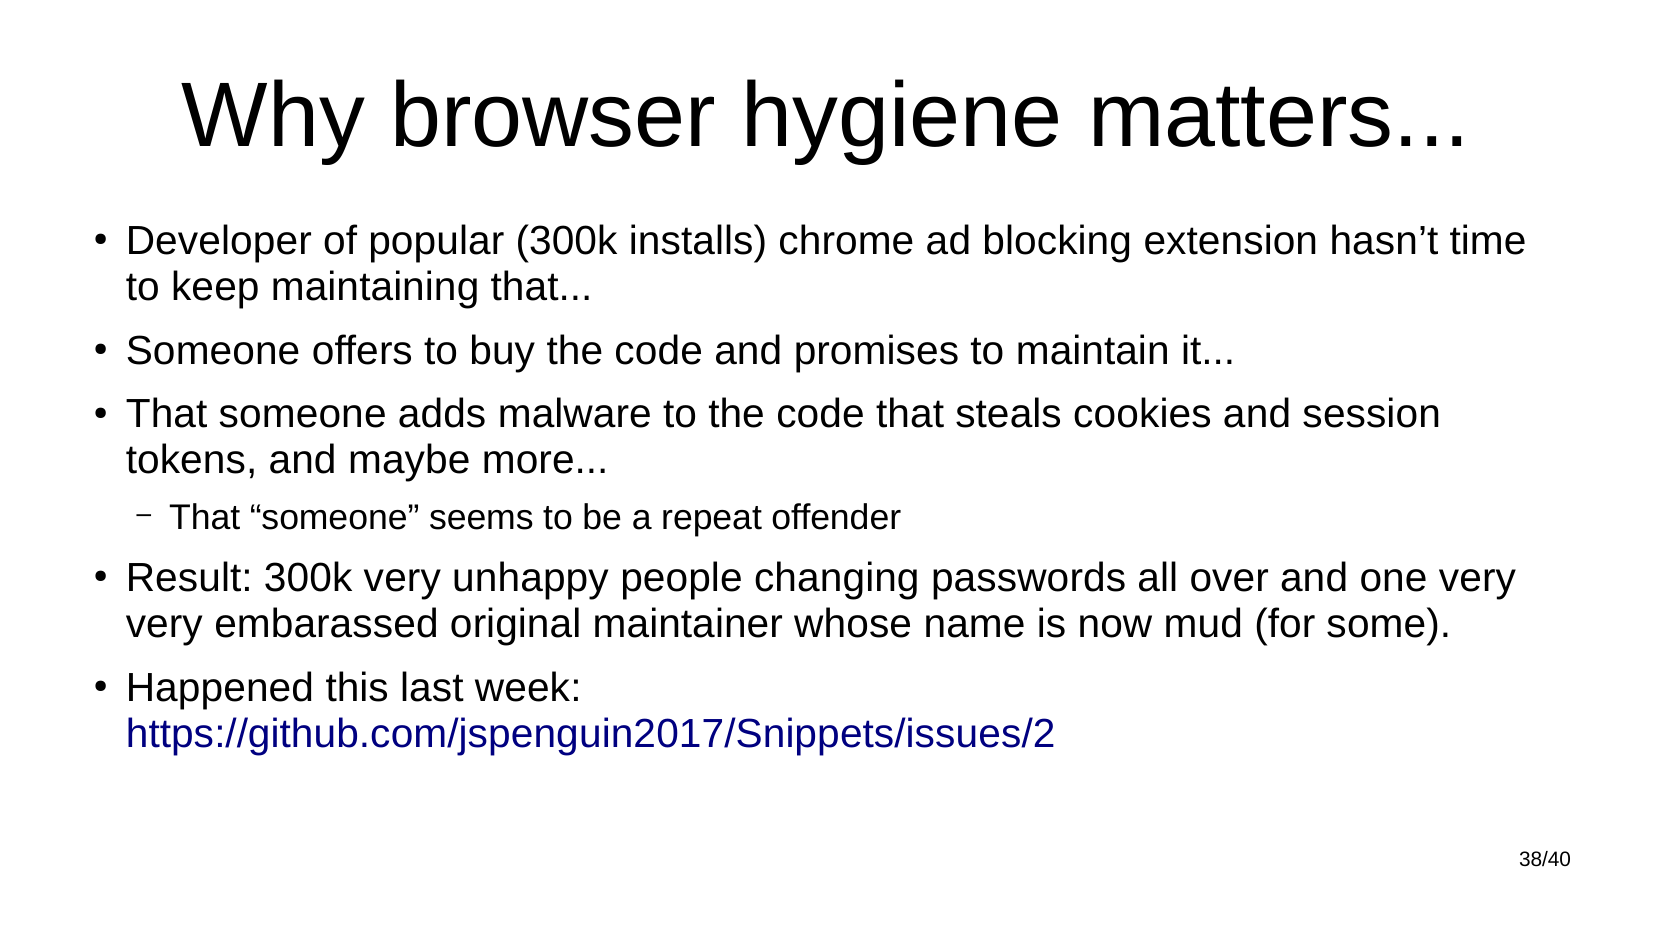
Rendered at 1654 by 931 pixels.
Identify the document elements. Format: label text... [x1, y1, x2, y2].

list Developer of popular (300k installs) chrome ad blocking extension hasn’t time to keep maintaining that... Someone offers to buy the code and promises to maintain it... That someone adds malware to the code that steals cookies and session tokens, and maybe more... That “someone” seems to be a repeat offender Result: 300k very unhappy people changing passwords all over and one very very embarassed original maintainer whose name is now mud (for some). Happened this last week: https://github.com/jspenguin2017/Snippets/issues/2 [82, 217, 1571, 758]
title Why browser hygiene matters... [82, 37, 1571, 193]
